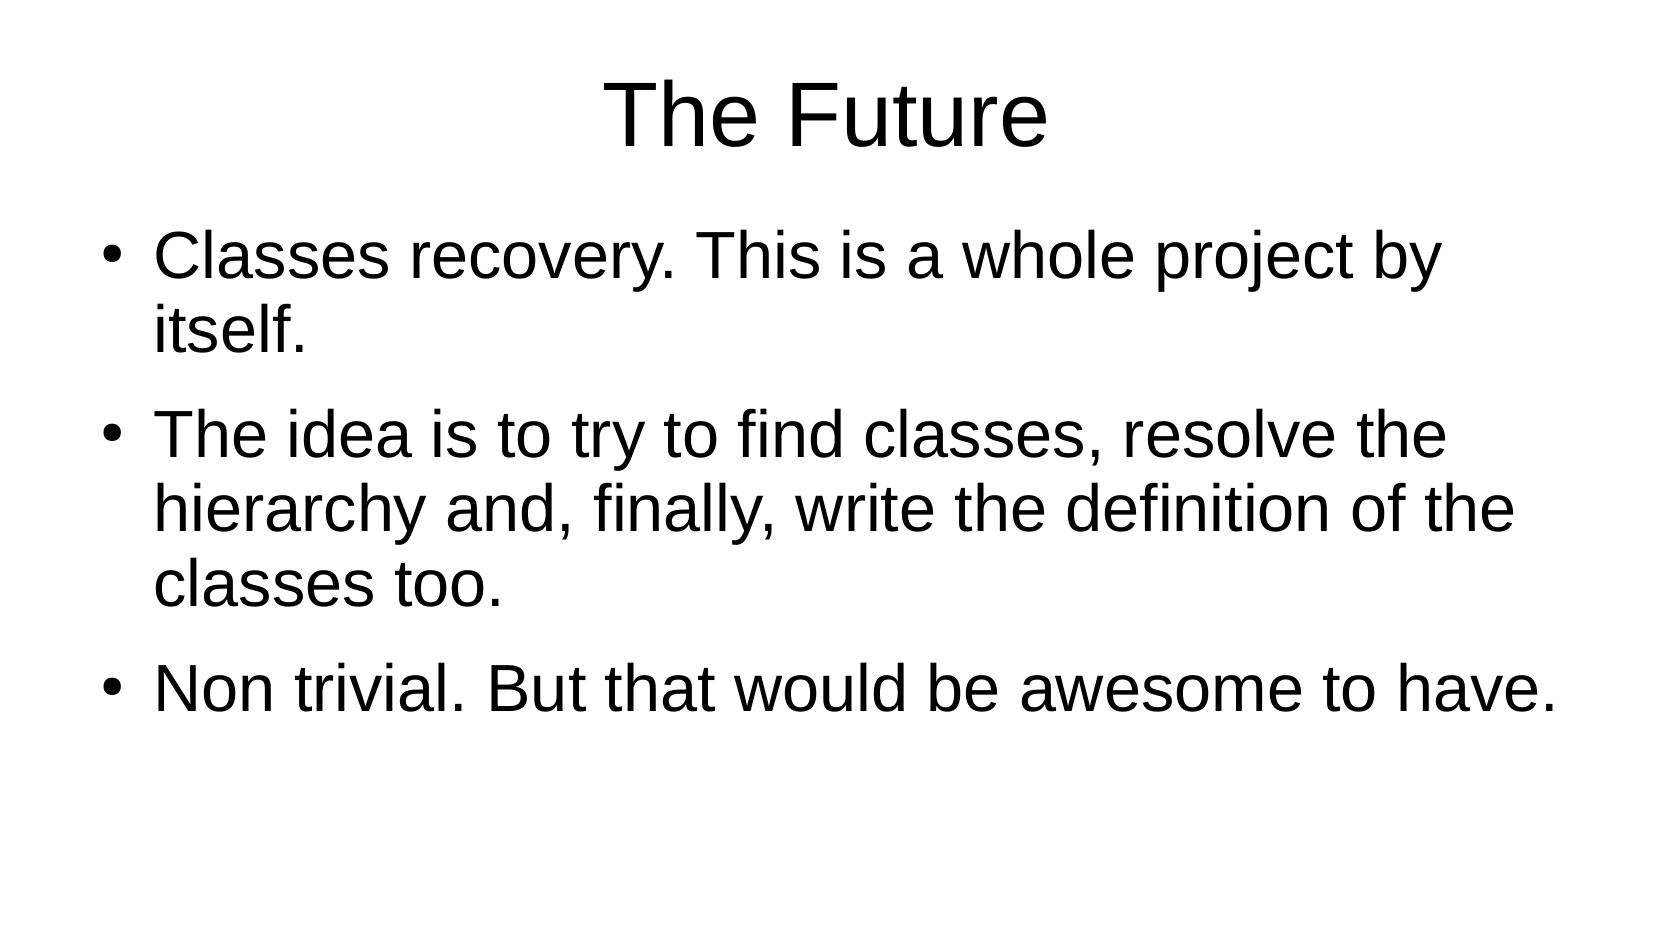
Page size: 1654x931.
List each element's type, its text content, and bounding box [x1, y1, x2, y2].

title The Future [82, 37, 1571, 193]
list Classes recovery. This is a whole project by itself. The idea is to try to find classes, resolve the hierarchy and, finally, write the definition of the classes too. Non trivial. But that would be awesome to have. [82, 217, 1571, 758]
